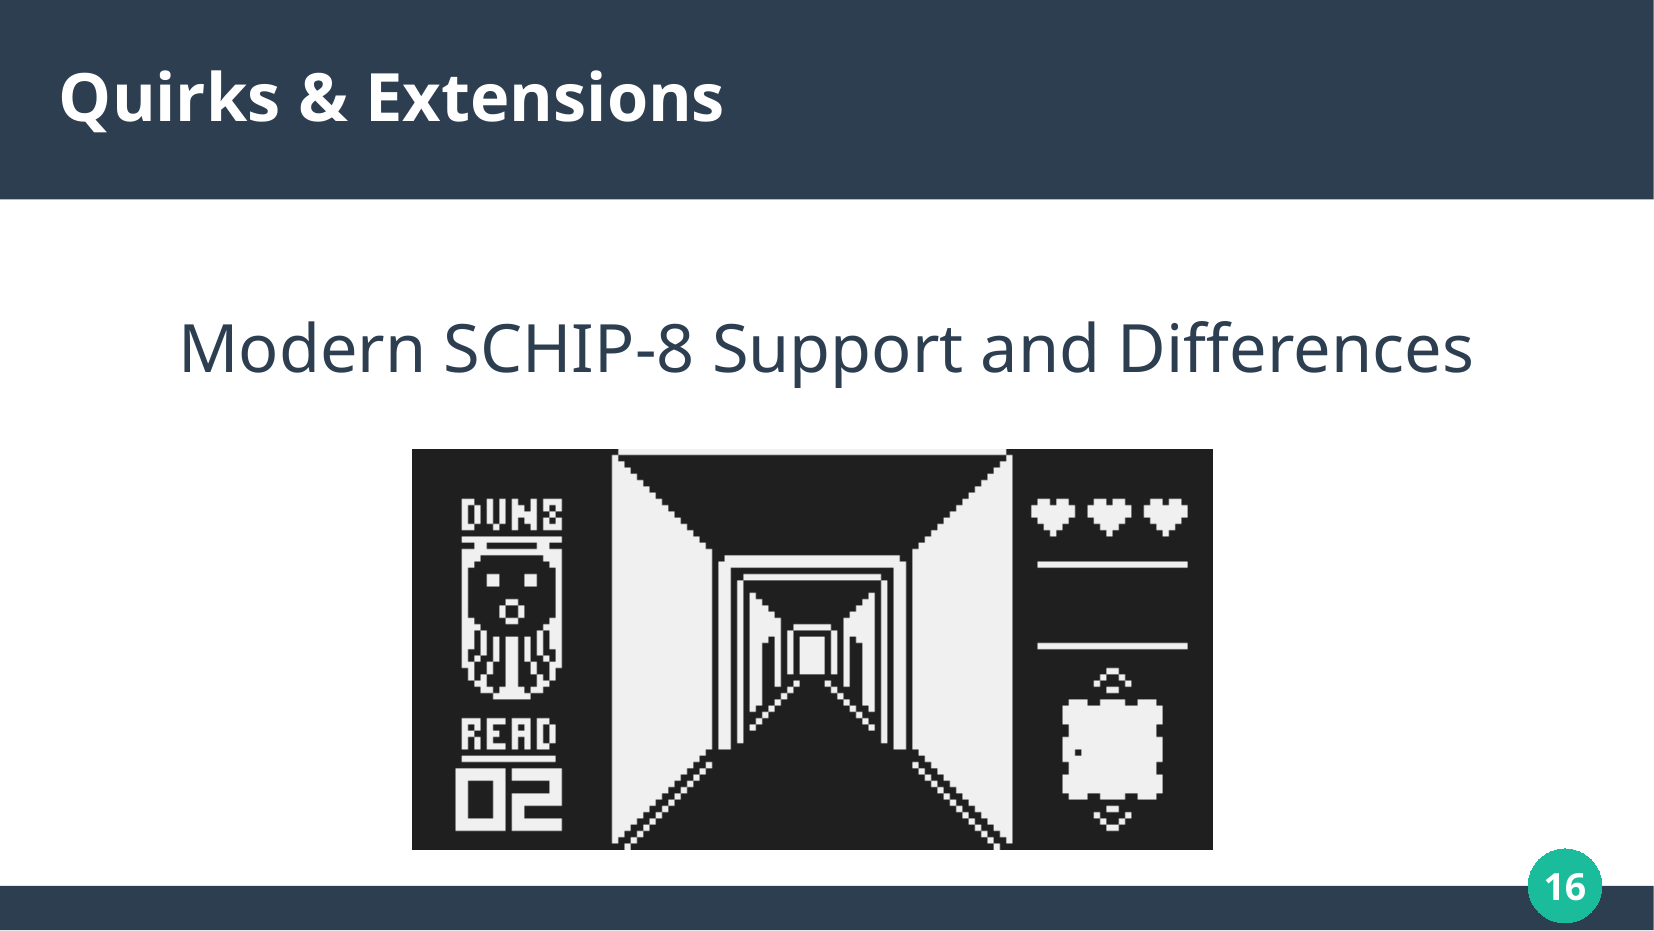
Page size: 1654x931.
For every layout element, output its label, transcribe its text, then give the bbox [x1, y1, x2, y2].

picture [412, 449, 1213, 850]
title Quirks & Extensions [59, 37, 1595, 155]
subtitle Modern SCHIP-8 Support and Differences [59, 206, 1595, 488]
